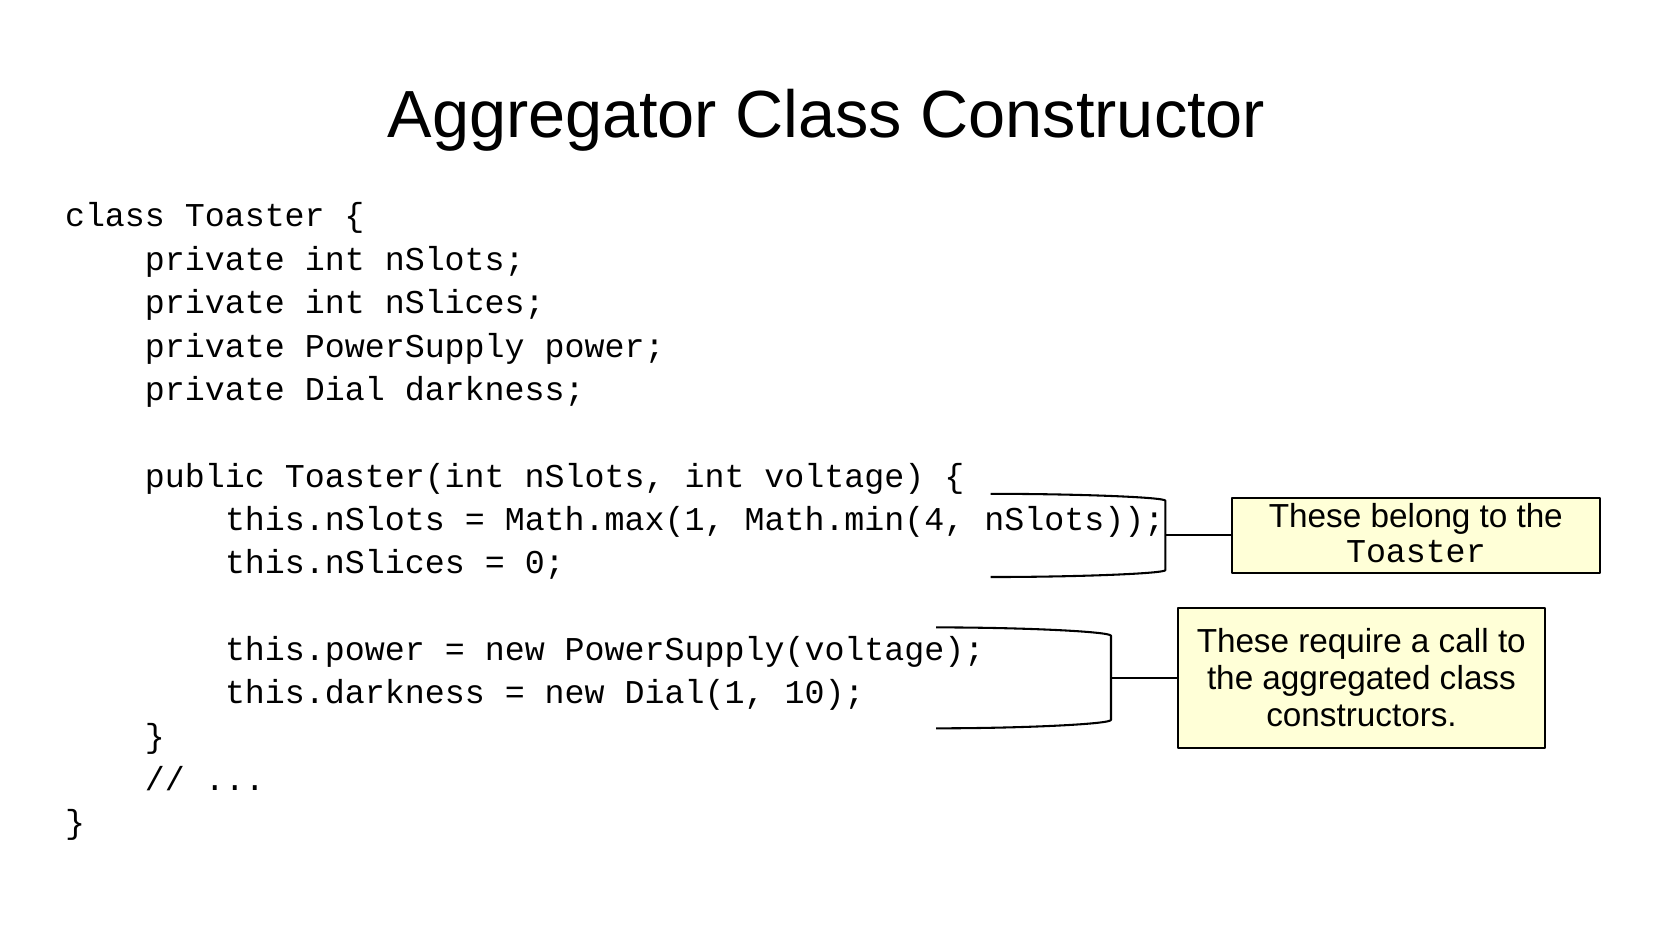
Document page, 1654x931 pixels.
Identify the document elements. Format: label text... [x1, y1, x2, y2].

text_box class Toaster { private int nSlots; private int nSlices; private PowerSupply power; private Dial darkness; public Toaster(int nSlots, int voltage) { this.nSlots = Math.max(1, Math.min(4, nSlots)); this.nSlices = 0; this.power = new PowerSupply(voltage); this.darkness = new Dial(1, 10); } // ... } [50, 186, 1208, 852]
title Aggregator Class Constructor [82, 37, 1571, 193]
text_box These belong to the Toaster [1232, 498, 1600, 573]
text_box These require a call to the aggregated class constructors. [1177, 607, 1546, 749]
